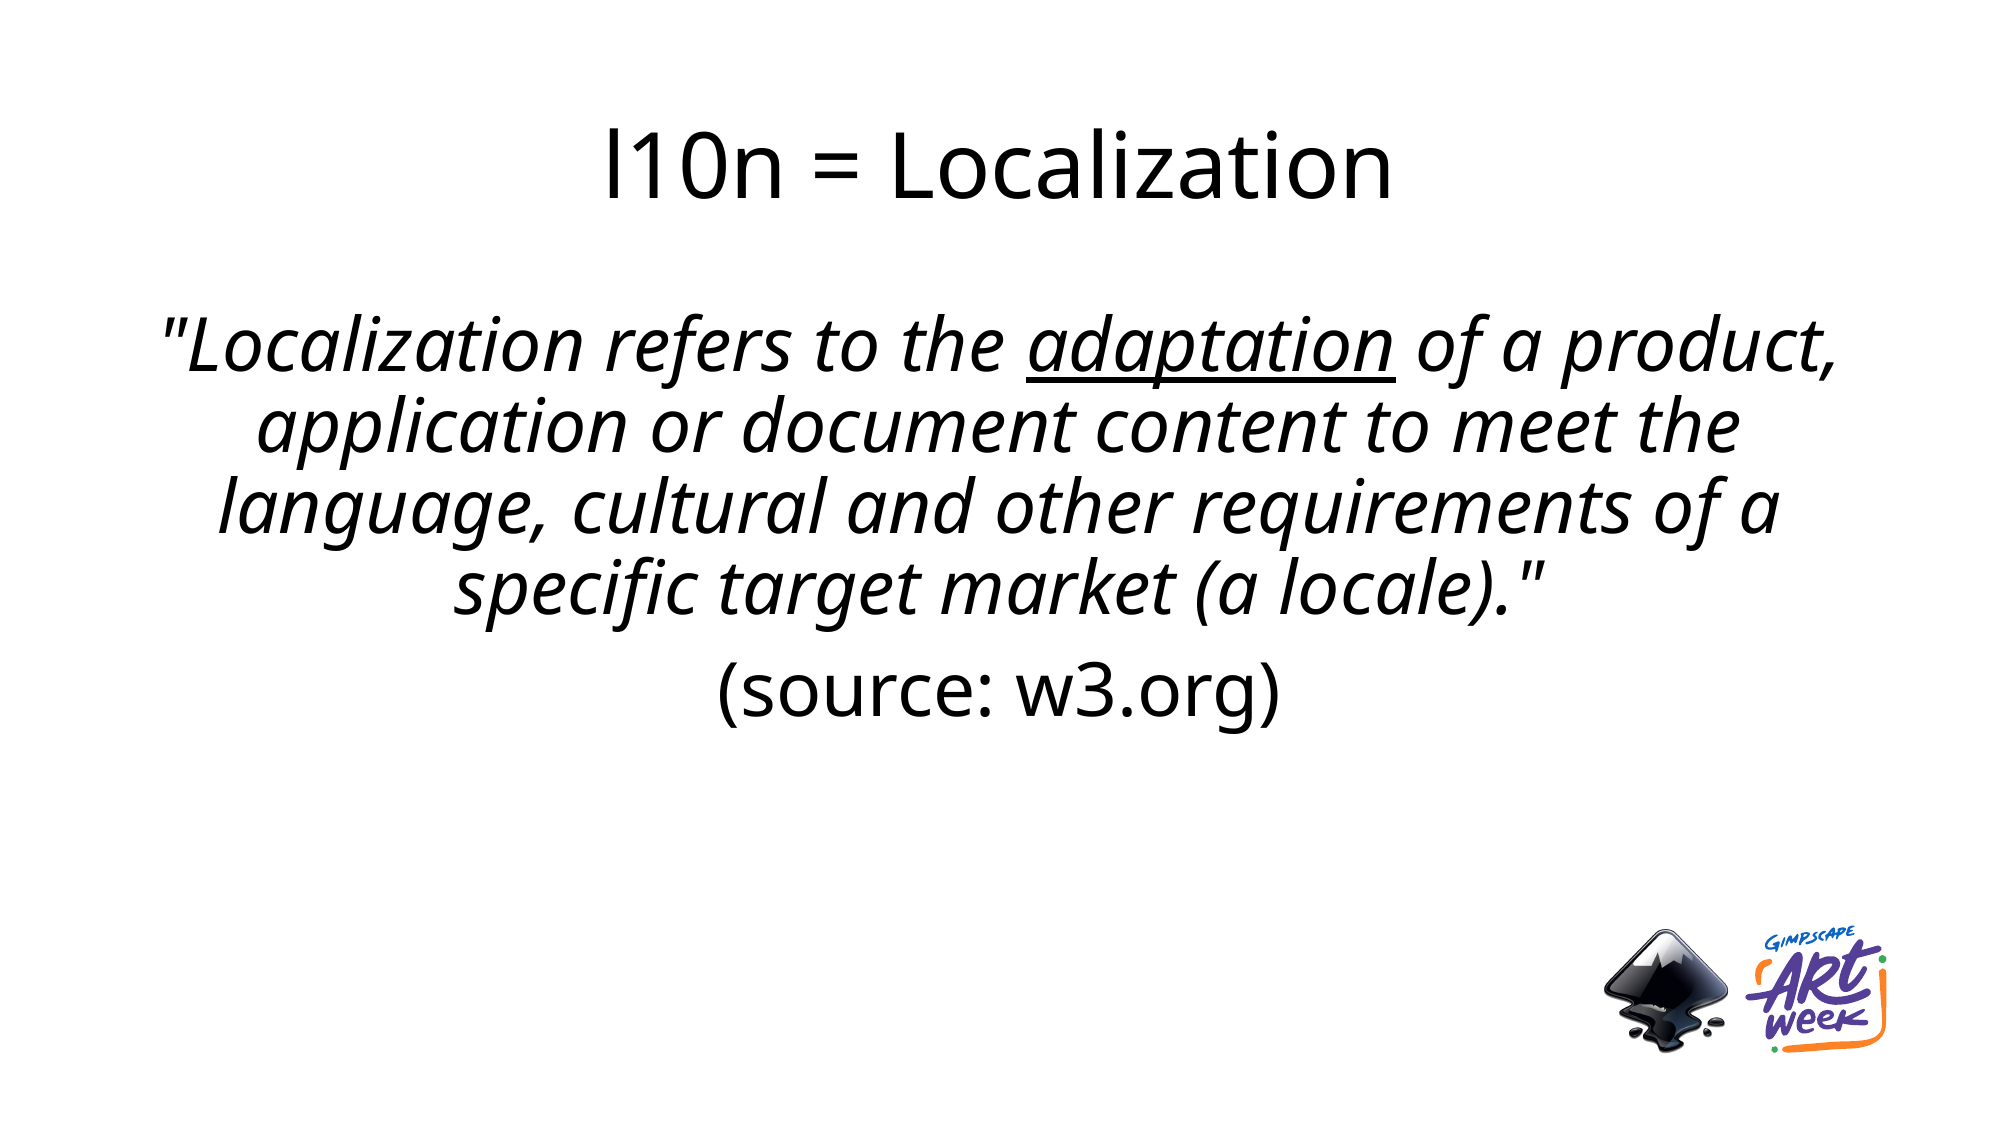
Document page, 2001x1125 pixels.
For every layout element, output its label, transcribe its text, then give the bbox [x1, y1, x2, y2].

picture [1595, 921, 1737, 1063]
text_box "Localization refers to the adaptation of a product, application or document content to meet the language, cultural and other requirements of a specific target market (a locale)." (source: w3.org) [137, 299, 1863, 1013]
picture [1742, 915, 1890, 1063]
text_box l10n = Localization [137, 59, 1863, 277]
